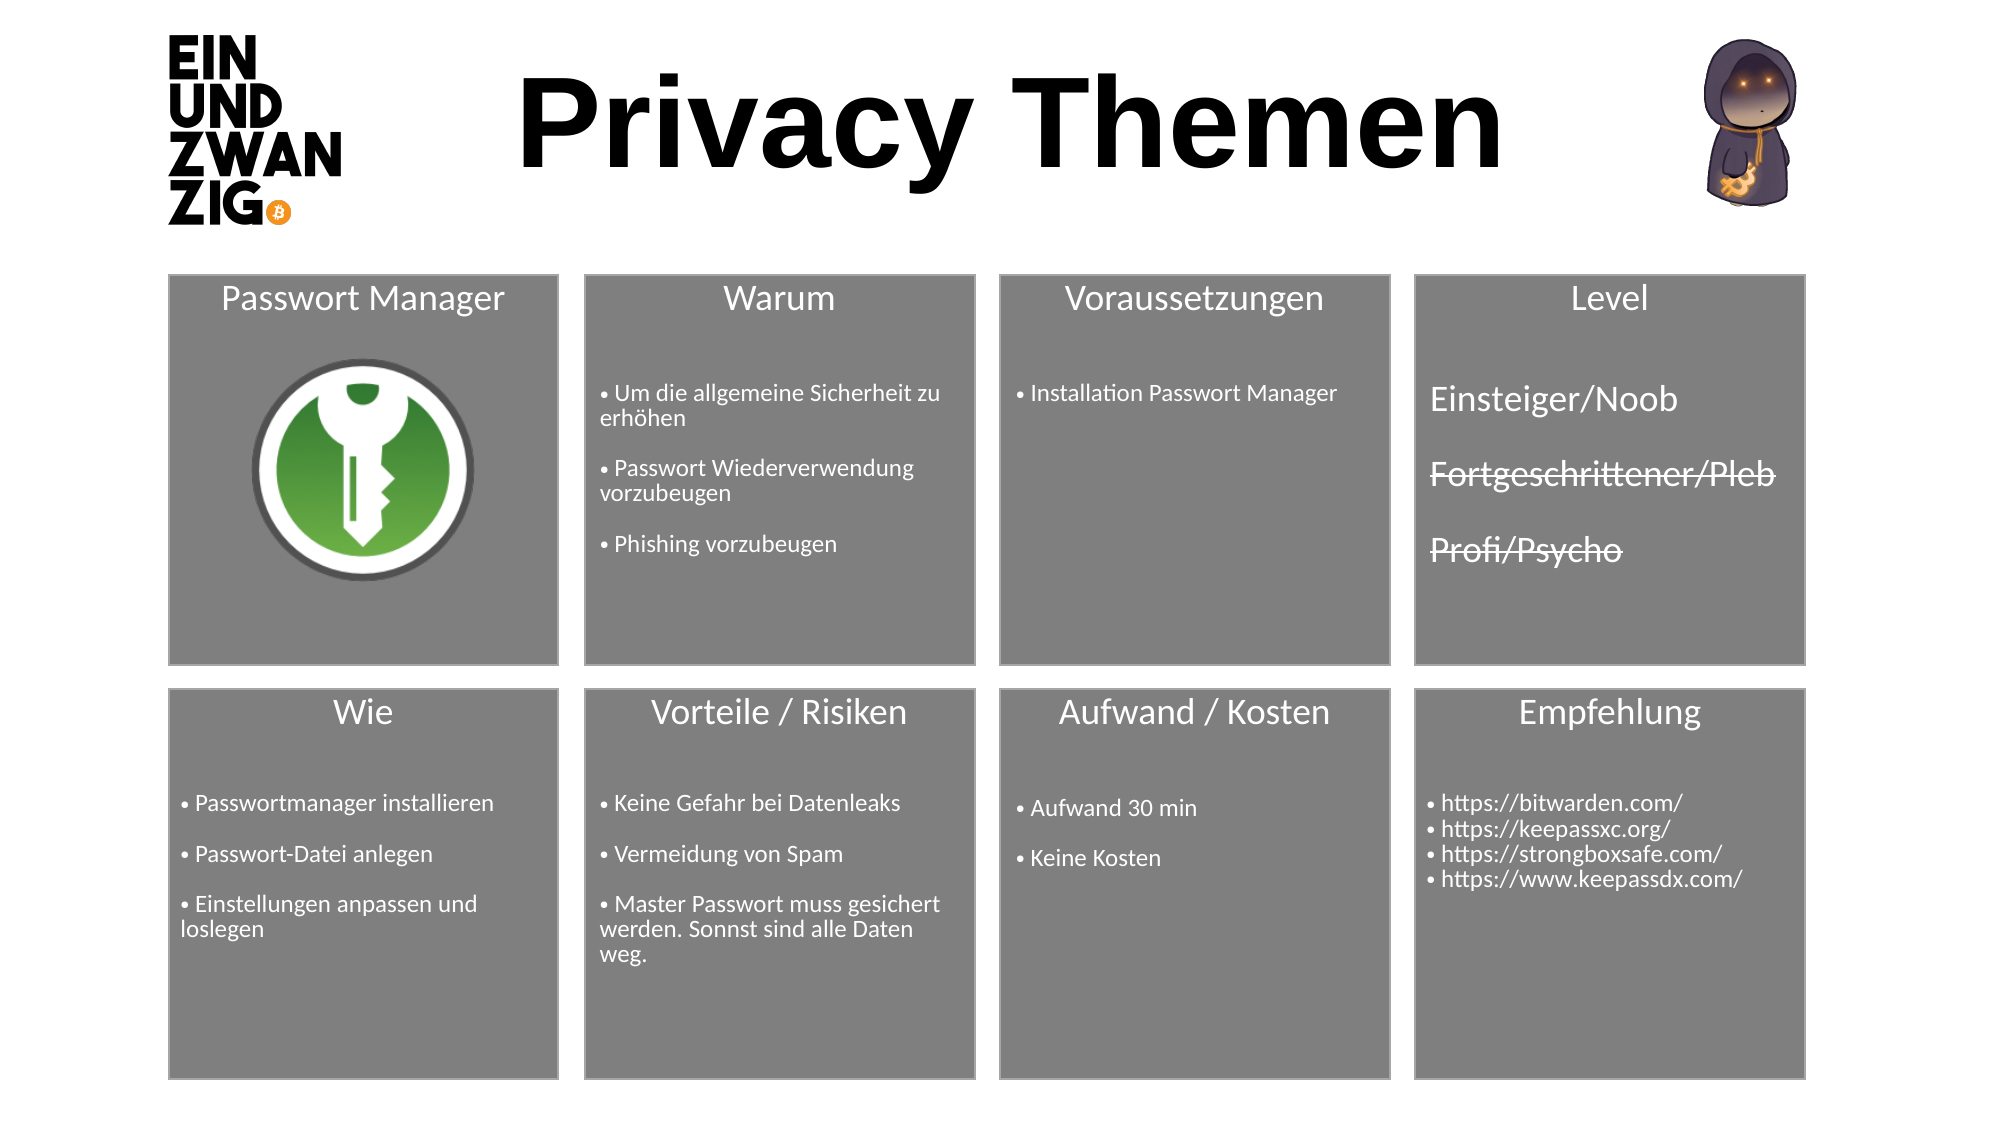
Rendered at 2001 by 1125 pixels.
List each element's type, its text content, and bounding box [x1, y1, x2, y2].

text_box Keine Gefahr bei Datenleaks Vermeidung von Spam Master Passwort muss gesichert werden. Sonnst sind alle Daten weg. [585, 786, 974, 1075]
picture [168, 35, 358, 225]
text_box Passwort Manager [169, 275, 558, 665]
text_box Einsteiger/Noob Fortgeschrittener/Pleb Profi/Psycho [1415, 375, 1805, 665]
picture [250, 357, 476, 583]
text_box Passwortmanager installieren Passwort-Datei anlegen Einstellungen anpassen und loslegen [165, 786, 555, 1075]
text_box https://bitwarden.com/ https://keepassxc.org/ https://strongboxsafe.com/ https://www.keepassdx.com/ [1411, 786, 1801, 1075]
text_box Aufwand 30 min Keine Kosten [1001, 790, 1391, 1079]
text_box Installation Passwort Manager [1001, 375, 1391, 665]
text_box Um die allgemeine Sicherheit zu erhöhen Passwort Wiederverwendung vorzubeugen Phishing vorzubeugen [585, 375, 975, 665]
picture [1607, 0, 1887, 260]
